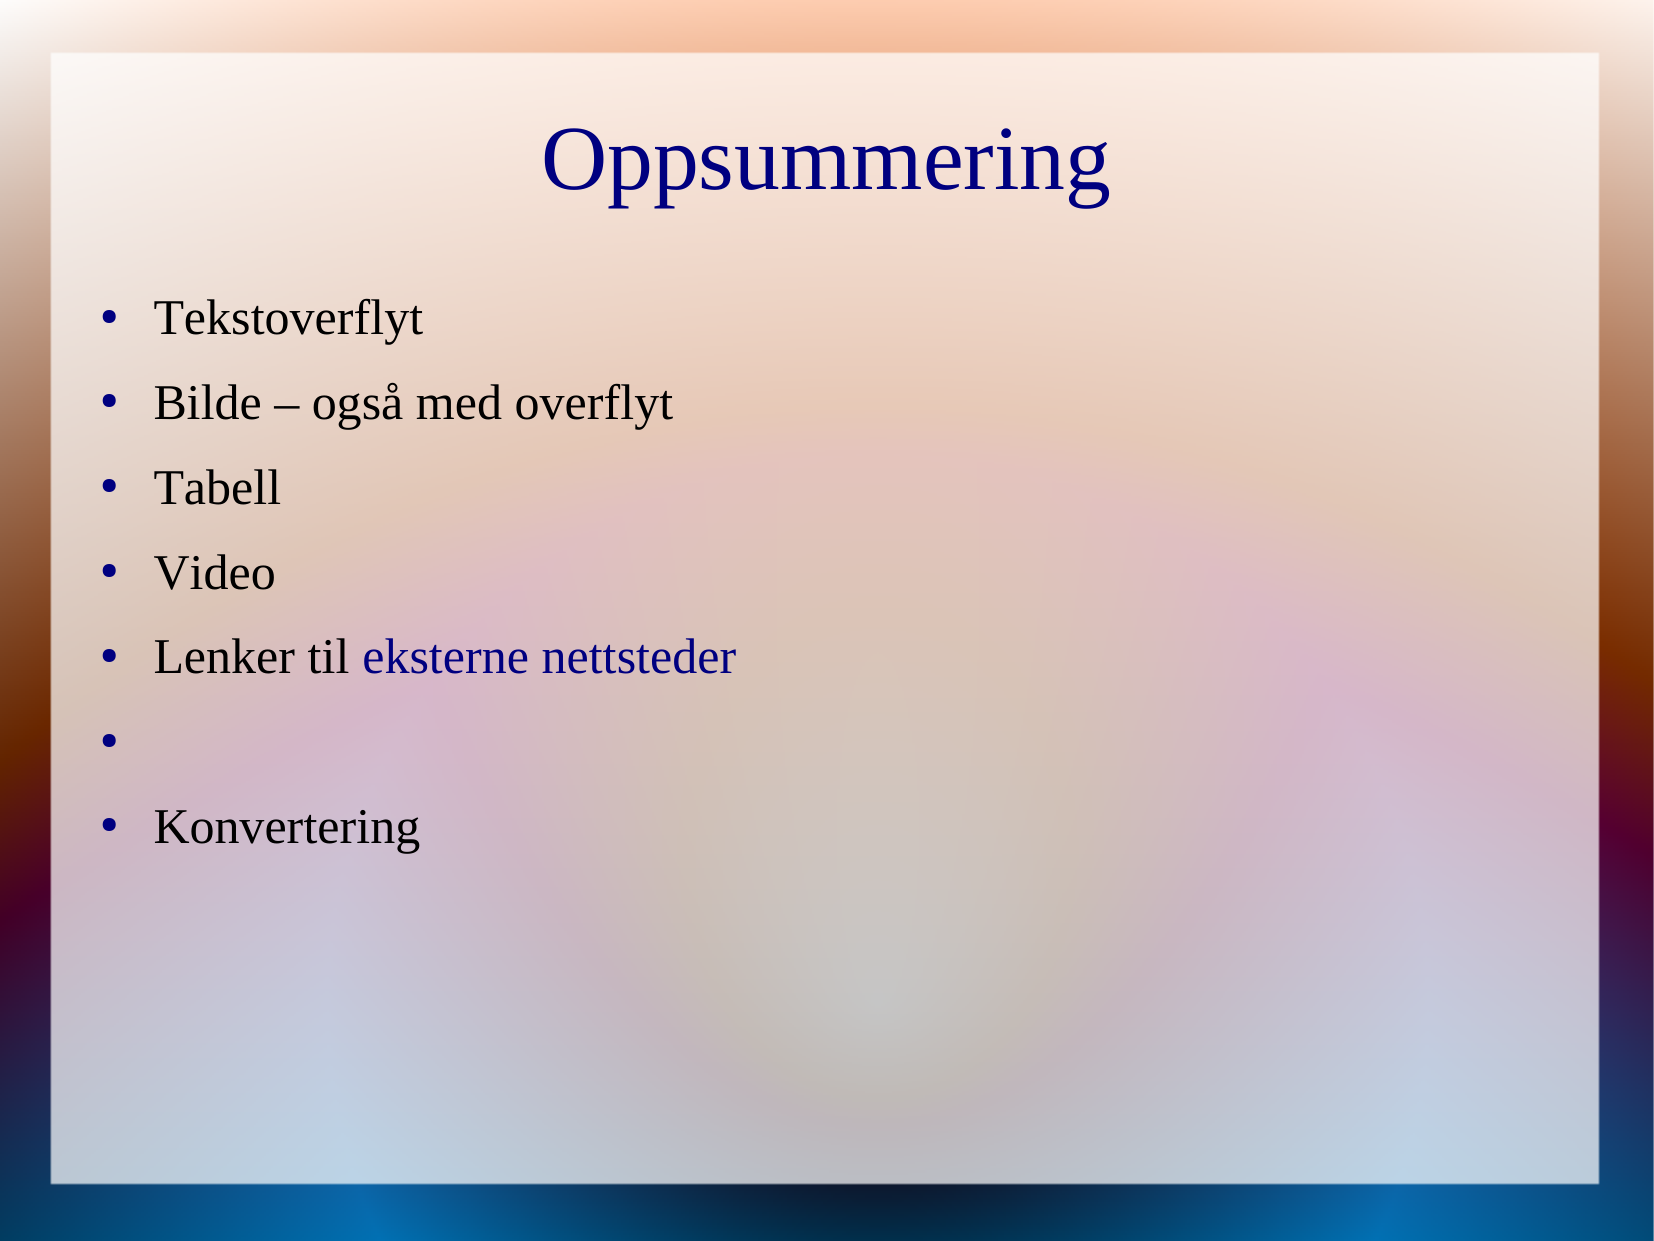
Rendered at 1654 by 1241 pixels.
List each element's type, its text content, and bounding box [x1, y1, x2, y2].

title Oppsummering [82, 55, 1571, 263]
picture [0, 0, 1654, 1241]
list Tekstoverflyt Bilde – også med overflyt Tabell Video Lenker til eksterne nettsteder Konvertering [82, 290, 1571, 1109]
